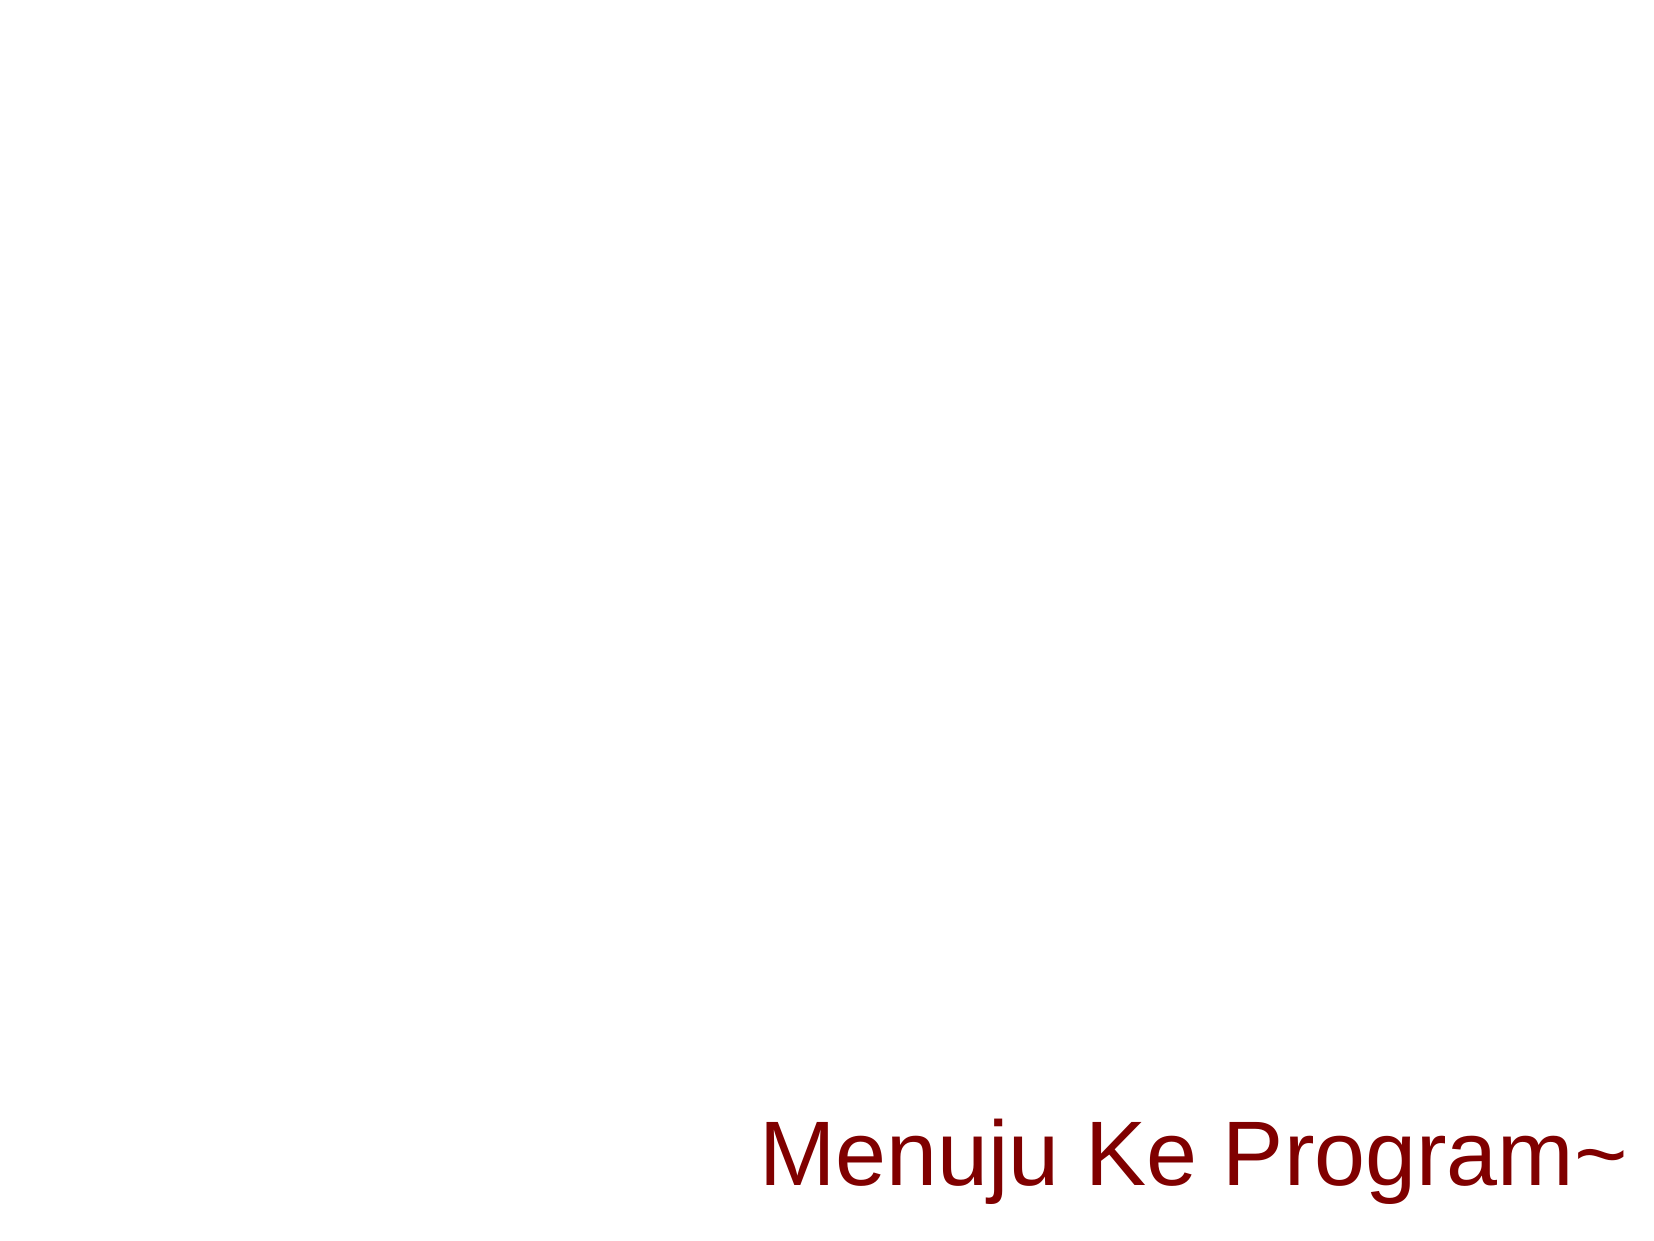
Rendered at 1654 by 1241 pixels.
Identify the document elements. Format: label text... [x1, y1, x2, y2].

title Menuju Ke Program~ [450, 1050, 1654, 1241]
